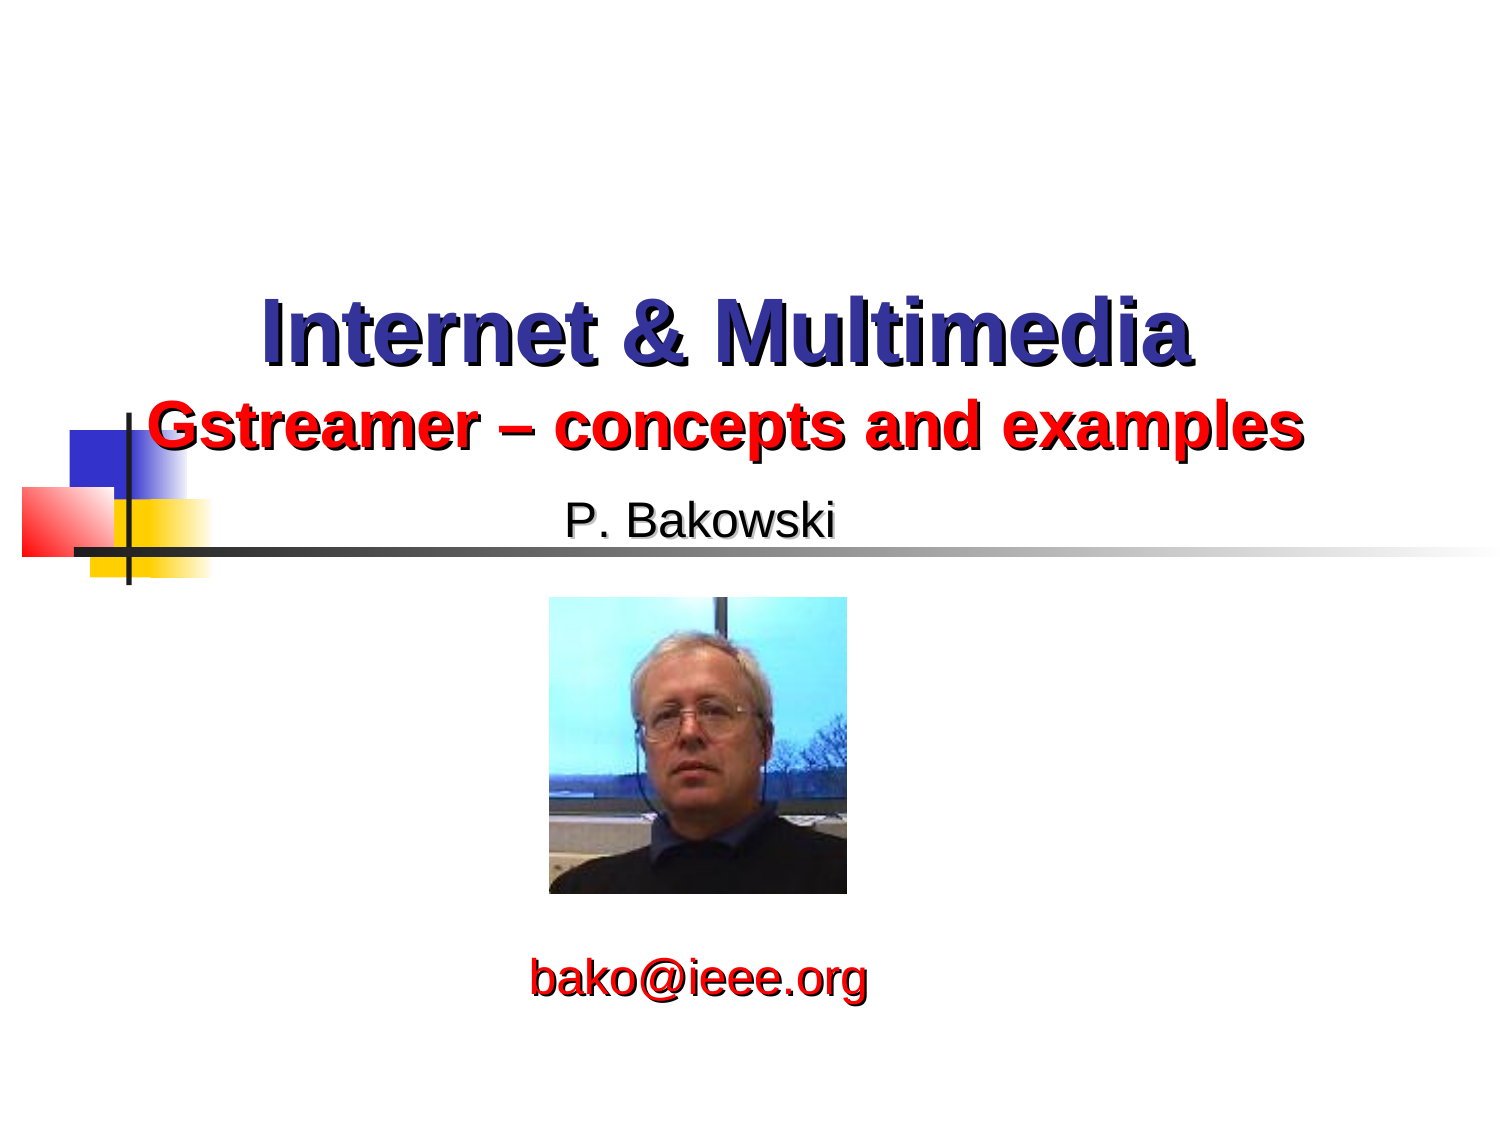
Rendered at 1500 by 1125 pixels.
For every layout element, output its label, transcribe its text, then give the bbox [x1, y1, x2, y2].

picture [549, 597, 847, 894]
title Internet & Multimedia Gstreamer – concepts and examples [123, 231, 1329, 469]
text_box P. Bakowski [549, 479, 869, 556]
subtitle [225, 653, 1276, 941]
text_box bako@ieee.org [513, 936, 892, 1012]
